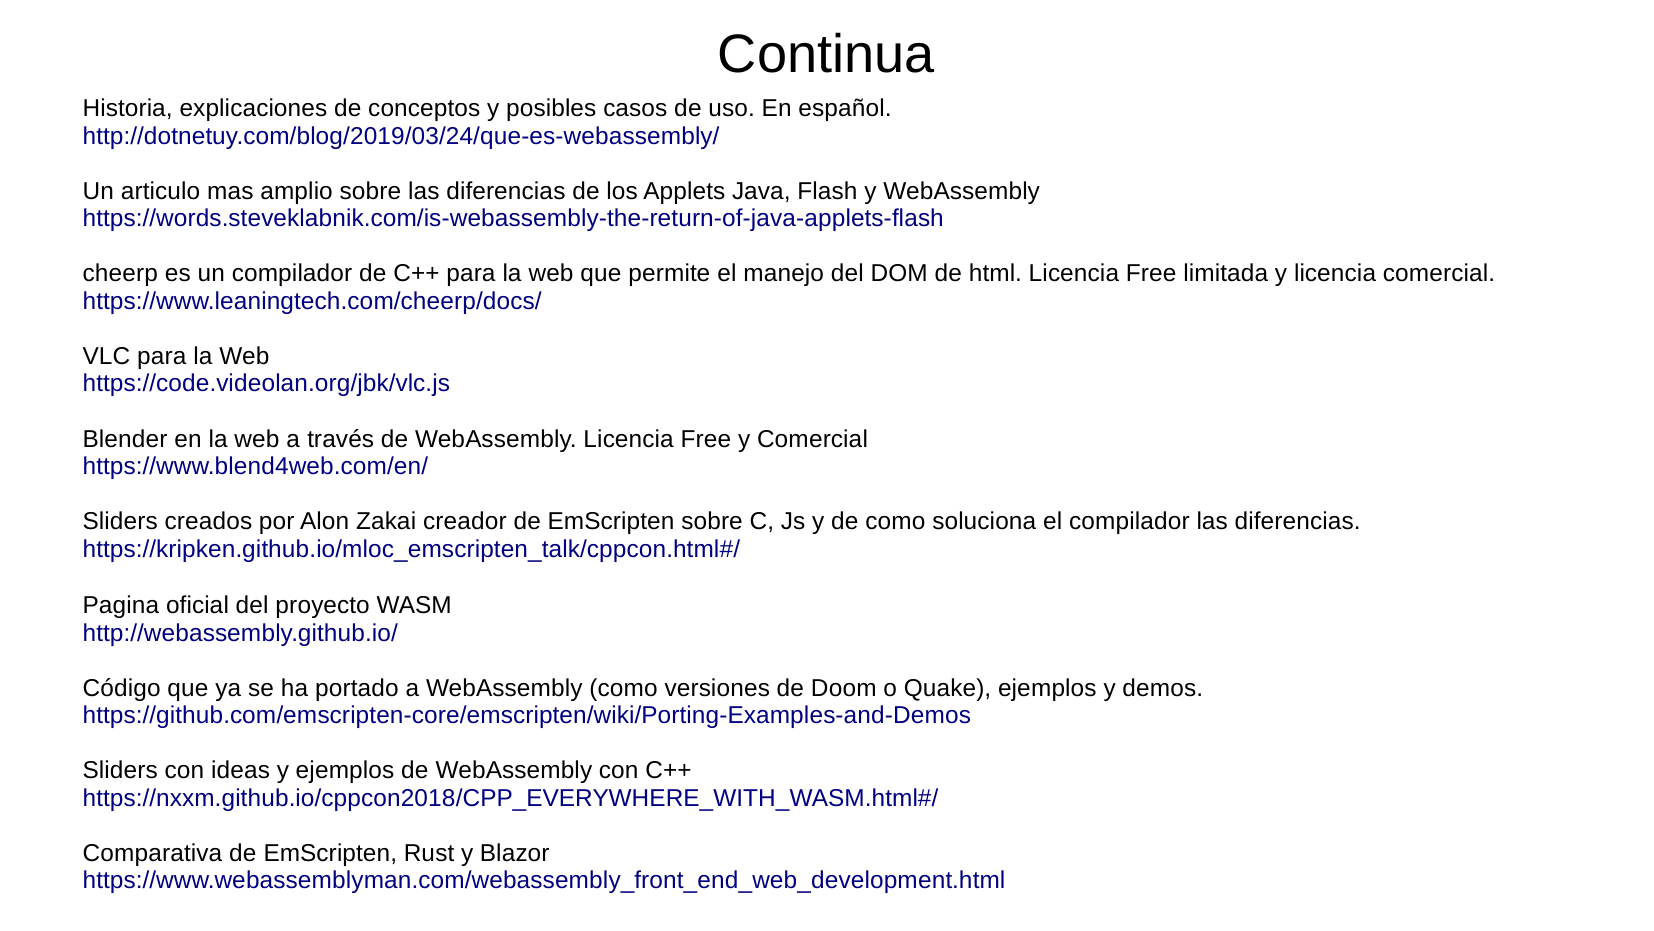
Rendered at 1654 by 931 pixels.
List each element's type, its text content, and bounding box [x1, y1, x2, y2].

list Historia, explicaciones de conceptos y posibles casos de uso. En español. http://dotnetuy.com/blog/2019/03/24/que-es-webassembly/ Un articulo mas amplio sobre las diferencias de los Applets Java, Flash y WebAssembly https://words.steveklabnik.com/is-webassembly-the-return-of-java-applets-flash cheerp es un compilador de C++ para la web que permite el manejo del DOM de html. Licencia Free limitada y licencia comercial. https://www.leaningtech.com/cheerp/docs/ VLC para la Web https://code.videolan.org/jbk/vlc.js Blender en la web a través de WebAssembly. Licencia Free y Comercial https://www.blend4web.com/en/ Sliders creados por Alon Zakai creador de EmScripten sobre C, Js y de como soluciona el compilador las diferencias. https://kripken.github.io/mloc_emscripten_talk/cppcon.html#/ Pagina oficial del proyecto WASM http://webassembly.github.io/ Código que ya se ha portado a WebAssembly (como versiones de Doom o Quake), ejemplos y demos. https://github.com/emscripten-core/emscripten/wiki/Porting-Examples-and-Demos Sliders con ideas y ejemplos de WebAssembly con C++ https://nxxm.github.io/cppcon2018/CPP_EVERYWHERE_WITH_WASM.html#/ Comparativa de EmScripten, Rust y Blazor https://www.webassemblyman.com/webassembly_front_end_web_development.html [82, 94, 1571, 898]
title Continua [82, 23, 1571, 85]
